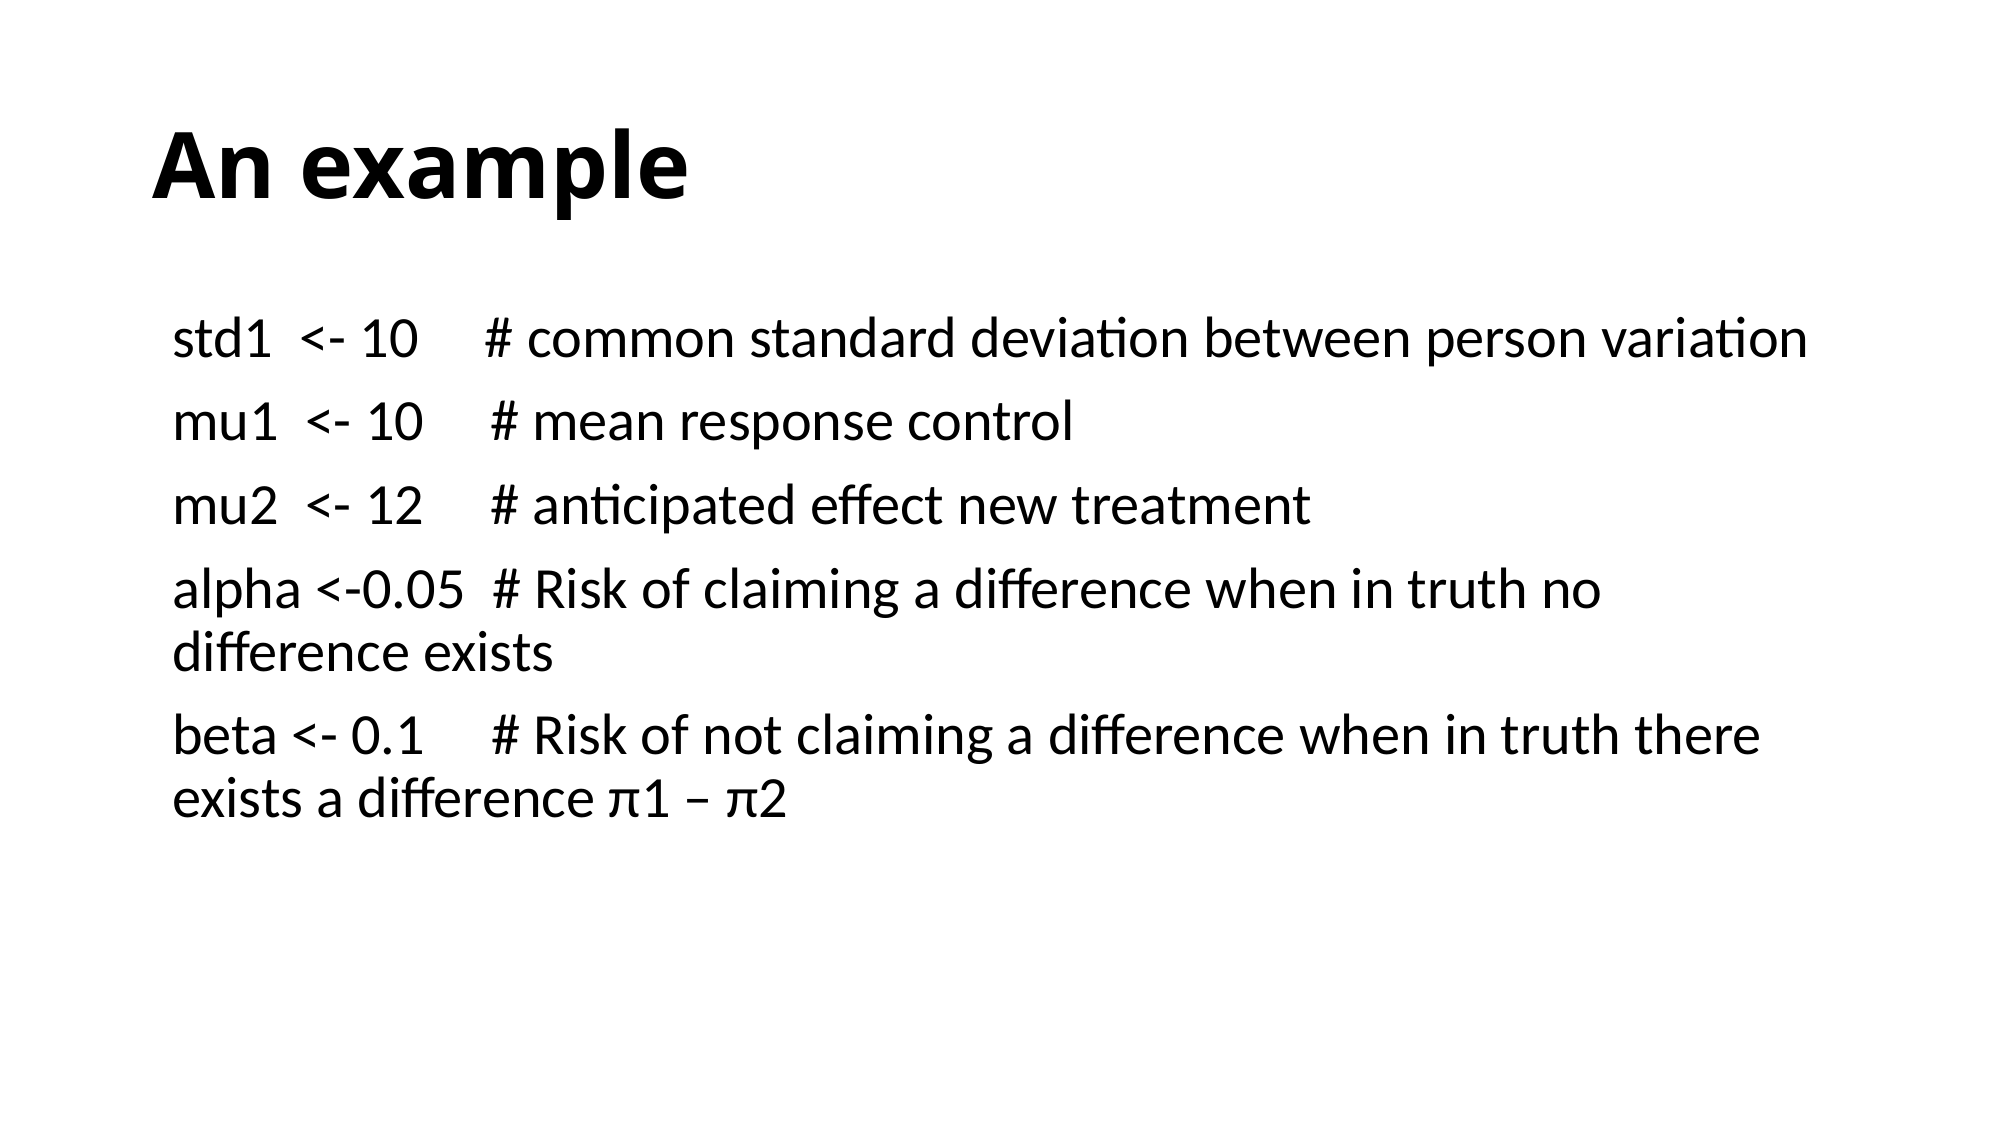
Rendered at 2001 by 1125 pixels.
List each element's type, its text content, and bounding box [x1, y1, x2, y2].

list std1 <- 10 # common standard deviation between person variation mu1 <- 10 # mean response control mu2 <- 12 # anticipated effect new treatment alpha <-0.05 # Risk of claiming a difference when in truth no difference exists beta <- 0.1 # Risk of not claiming a difference when in truth there exists a difference π1 – π2 [157, 299, 1840, 1014]
title An example [137, 59, 1898, 278]
